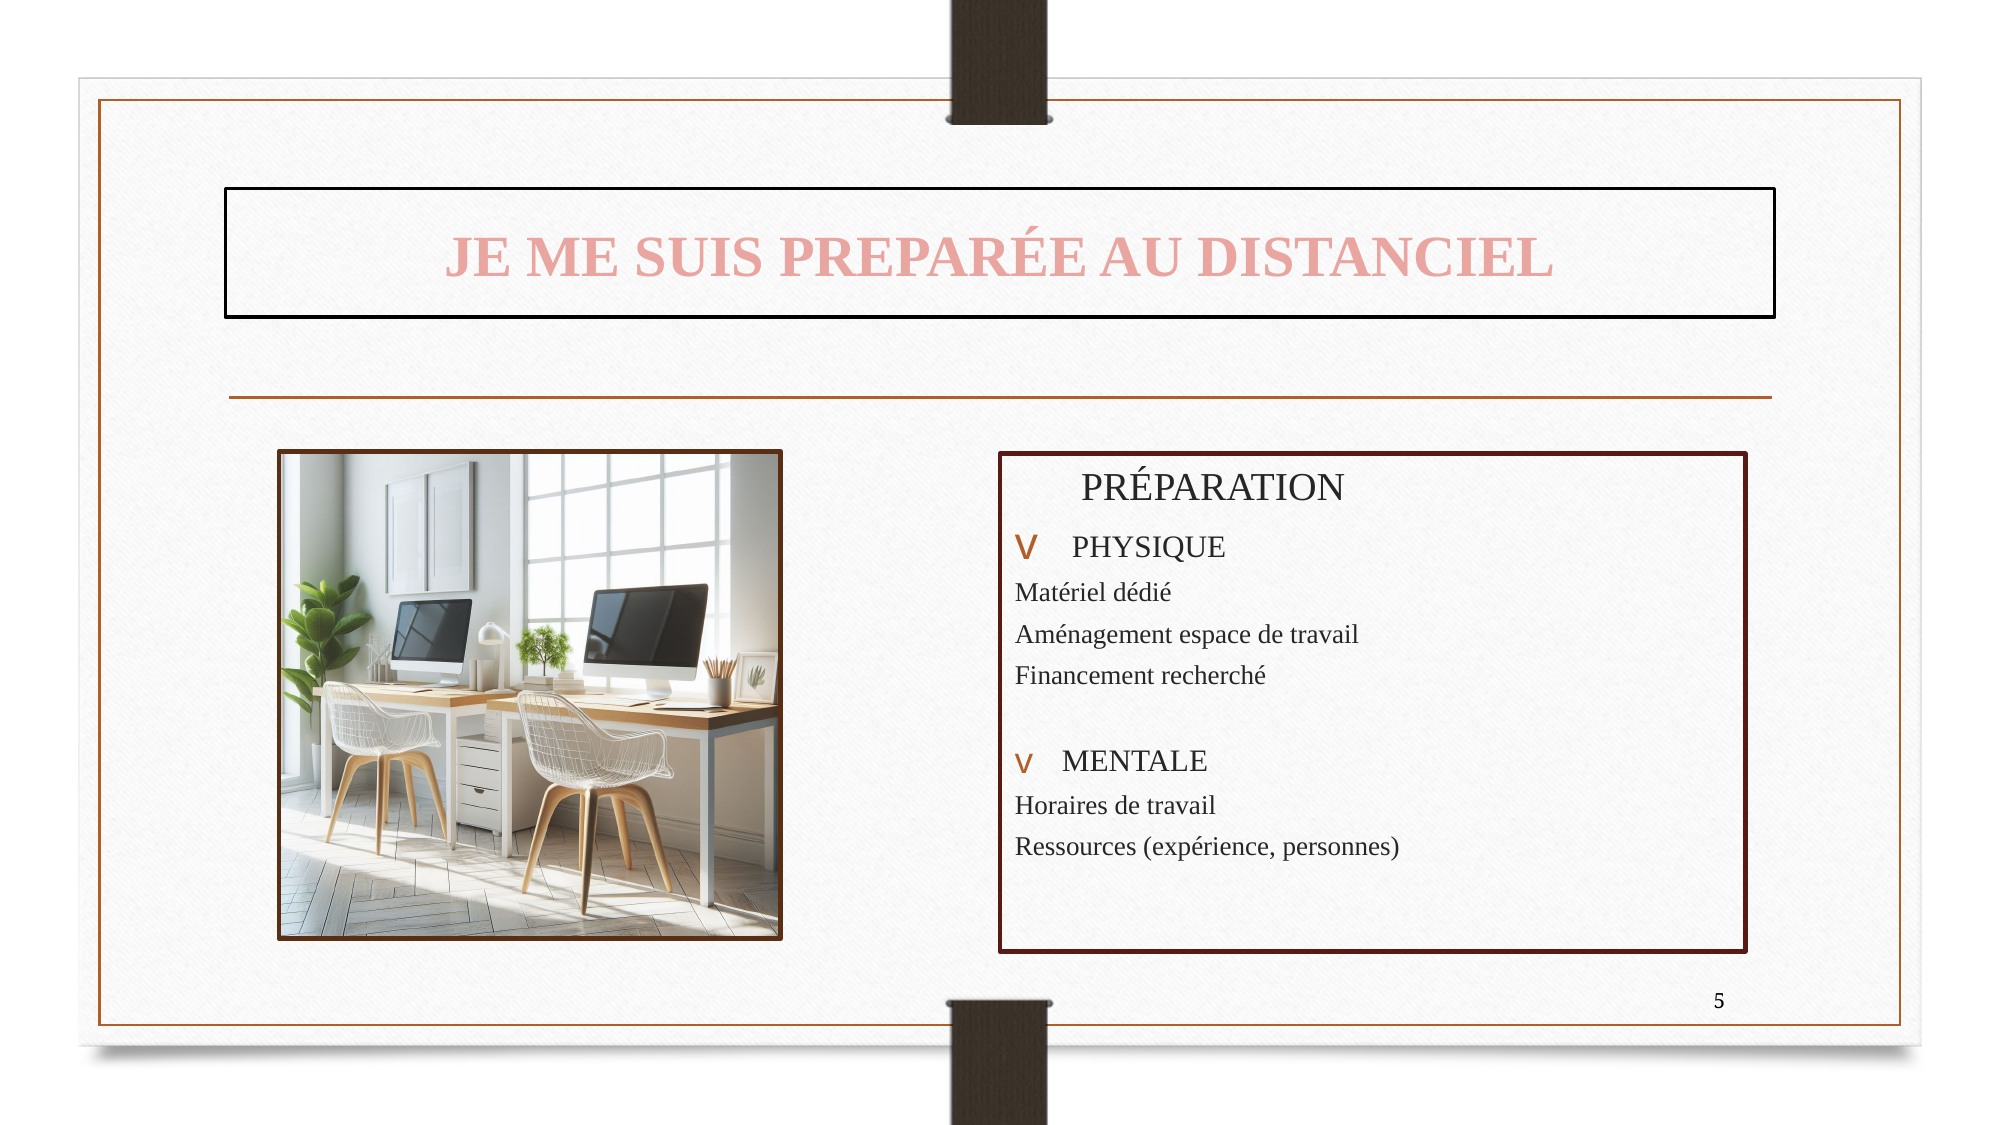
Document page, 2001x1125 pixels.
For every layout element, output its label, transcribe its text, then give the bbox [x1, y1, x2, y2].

picture [281, 453, 779, 937]
list PRÉPARATION PHYSIQUE Matériel dédié Aménagement espace de travail Financement recherché MENTALE Horaires de travail Ressources (expérience, personnes) [999, 453, 1746, 952]
text_box ‹N°› [1698, 979, 1788, 1026]
title JE ME SUIS PREPARÉE AU DISTANCIEL [225, 188, 1775, 318]
